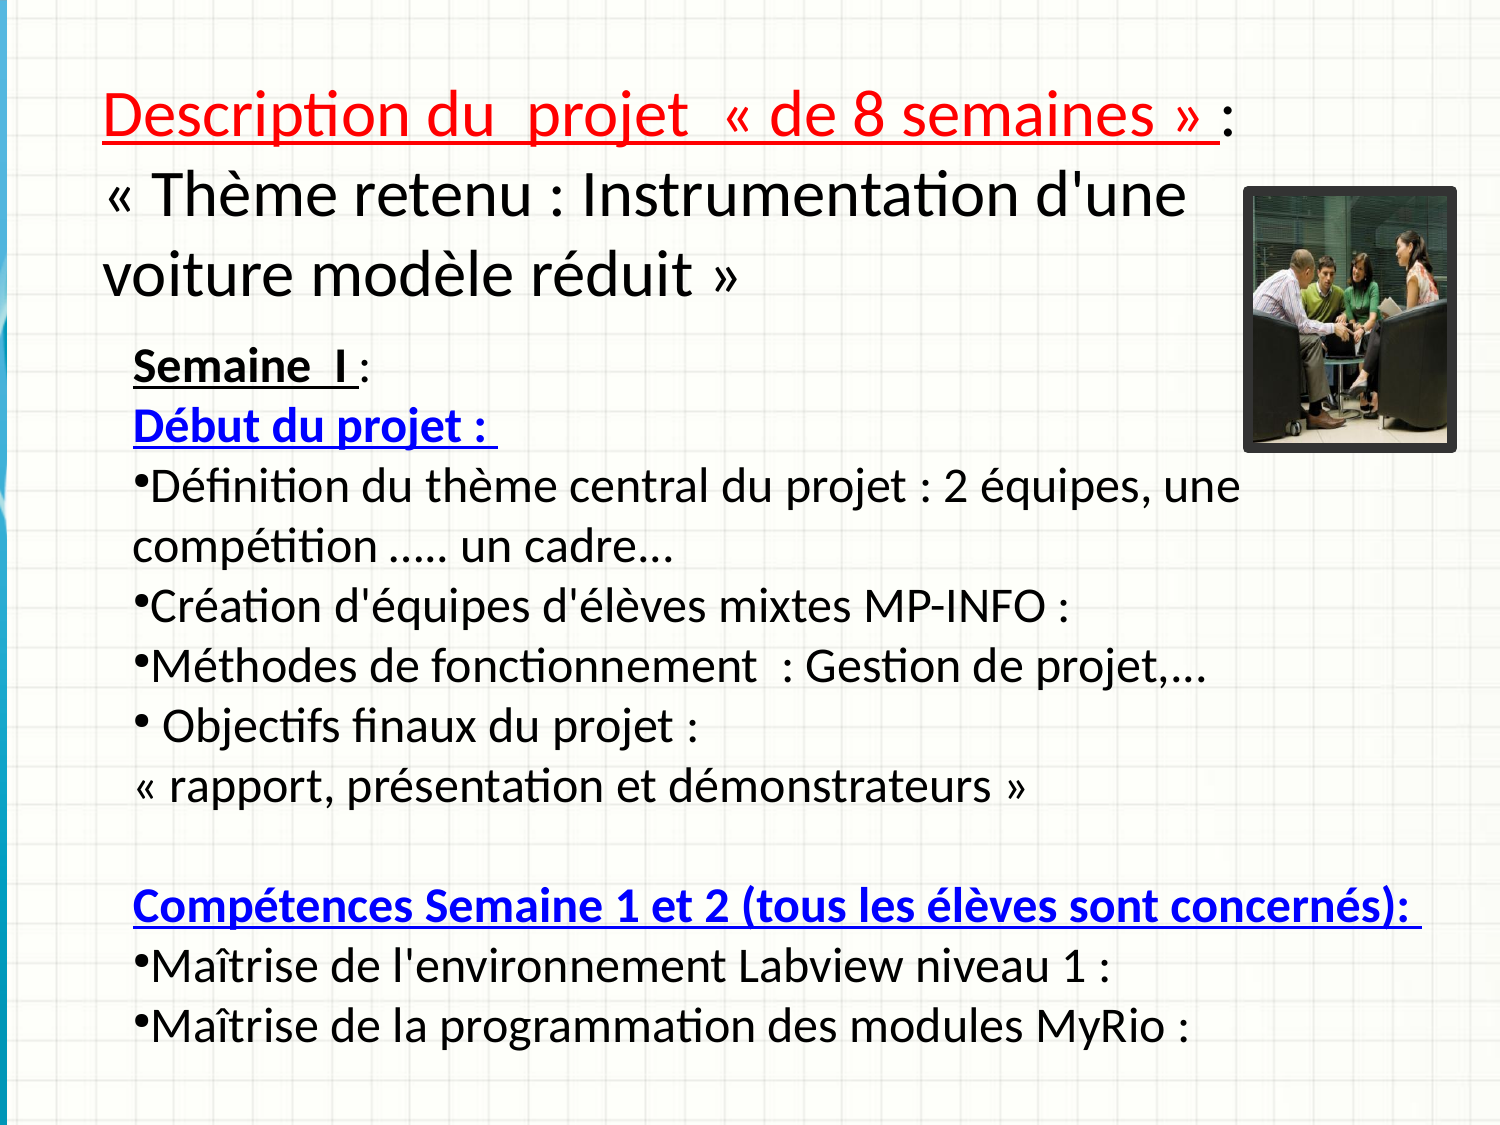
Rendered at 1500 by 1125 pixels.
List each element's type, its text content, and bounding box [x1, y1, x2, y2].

text_box Description du projet « de 8 semaines » : « Thème retenu : Instrumentation d'une voiture modèle réduit » [87, 62, 1363, 195]
text_box Semaine I : Début du projet : Définition du thème central du projet : 2 équipes, une compétition ….. un cadre... Création d'équipes d'élèves mixtes MP-INFO : Méthodes de fonctionnement : Gestion de projet,... Objectifs finaux du projet : « rapport, présentation et démonstrateurs » Compétences Semaine 1 et 2 (tous les élèves sont concernés): Maîtrise de l'environnement Labview niveau 1 : Maîtrise de la programmation des modules MyRio : [118, 324, 1447, 1060]
picture [0, 0, 1500, 1125]
